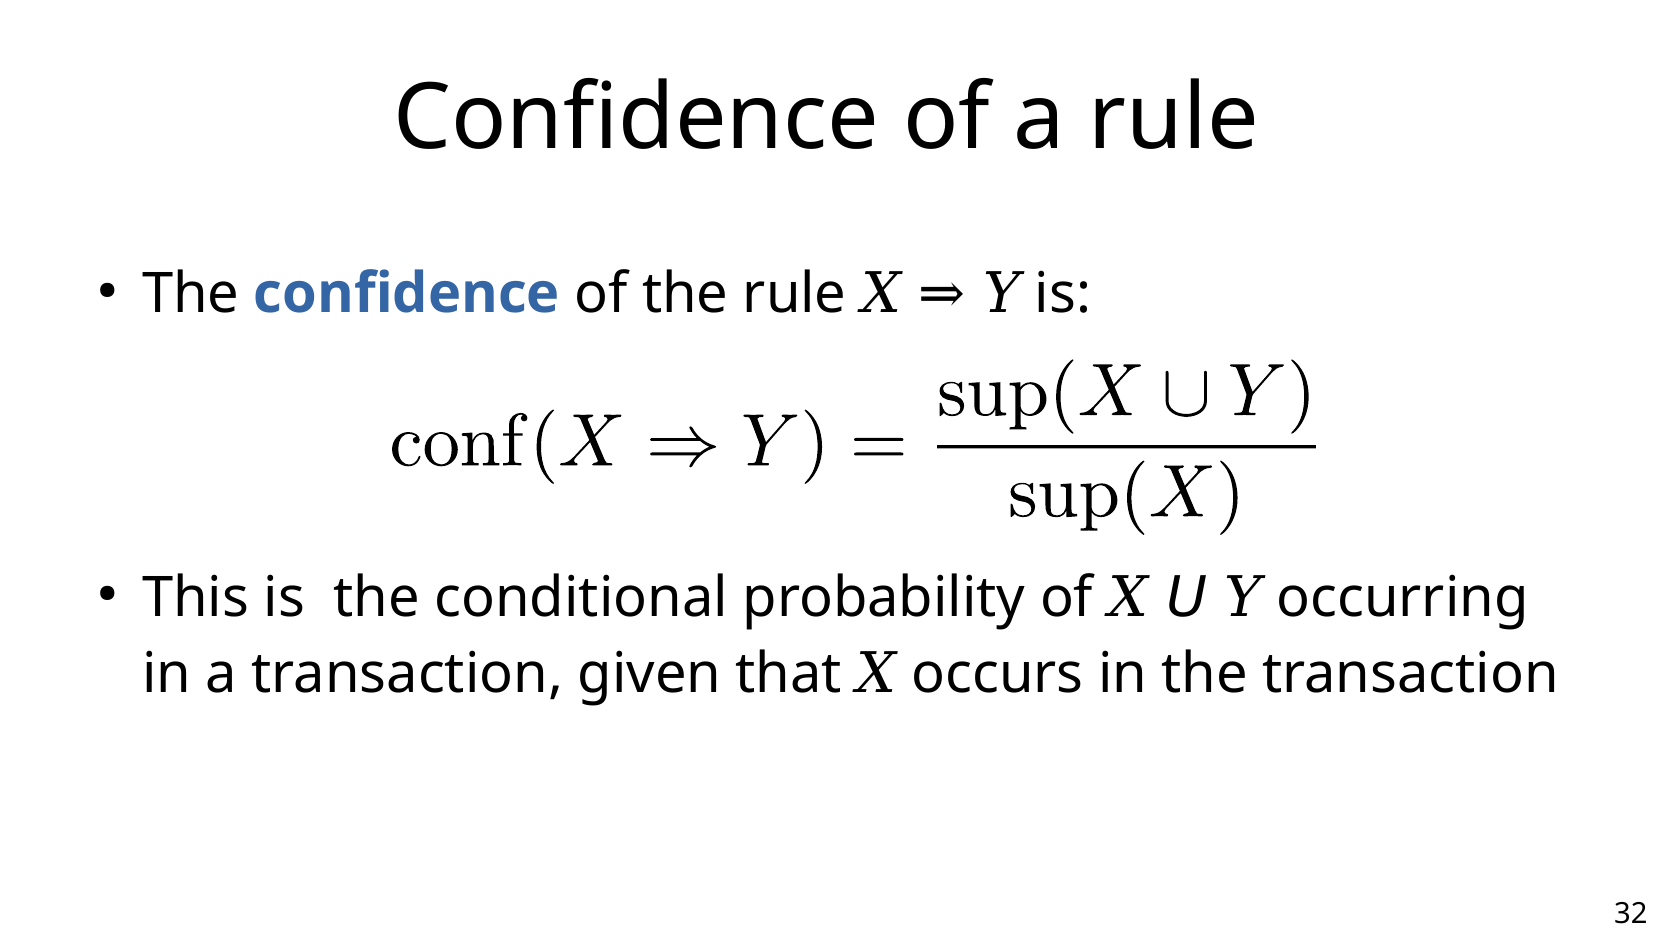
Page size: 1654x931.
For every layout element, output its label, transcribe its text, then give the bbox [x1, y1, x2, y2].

list The confidence of the rule X ⇒ Y is: This is the conditional probability of X U Y occurring in a transaction, given that X occurs in the transaction [82, 253, 1571, 793]
text_box [389, 359, 1316, 535]
title Confidence of a rule [82, 1, 1571, 226]
